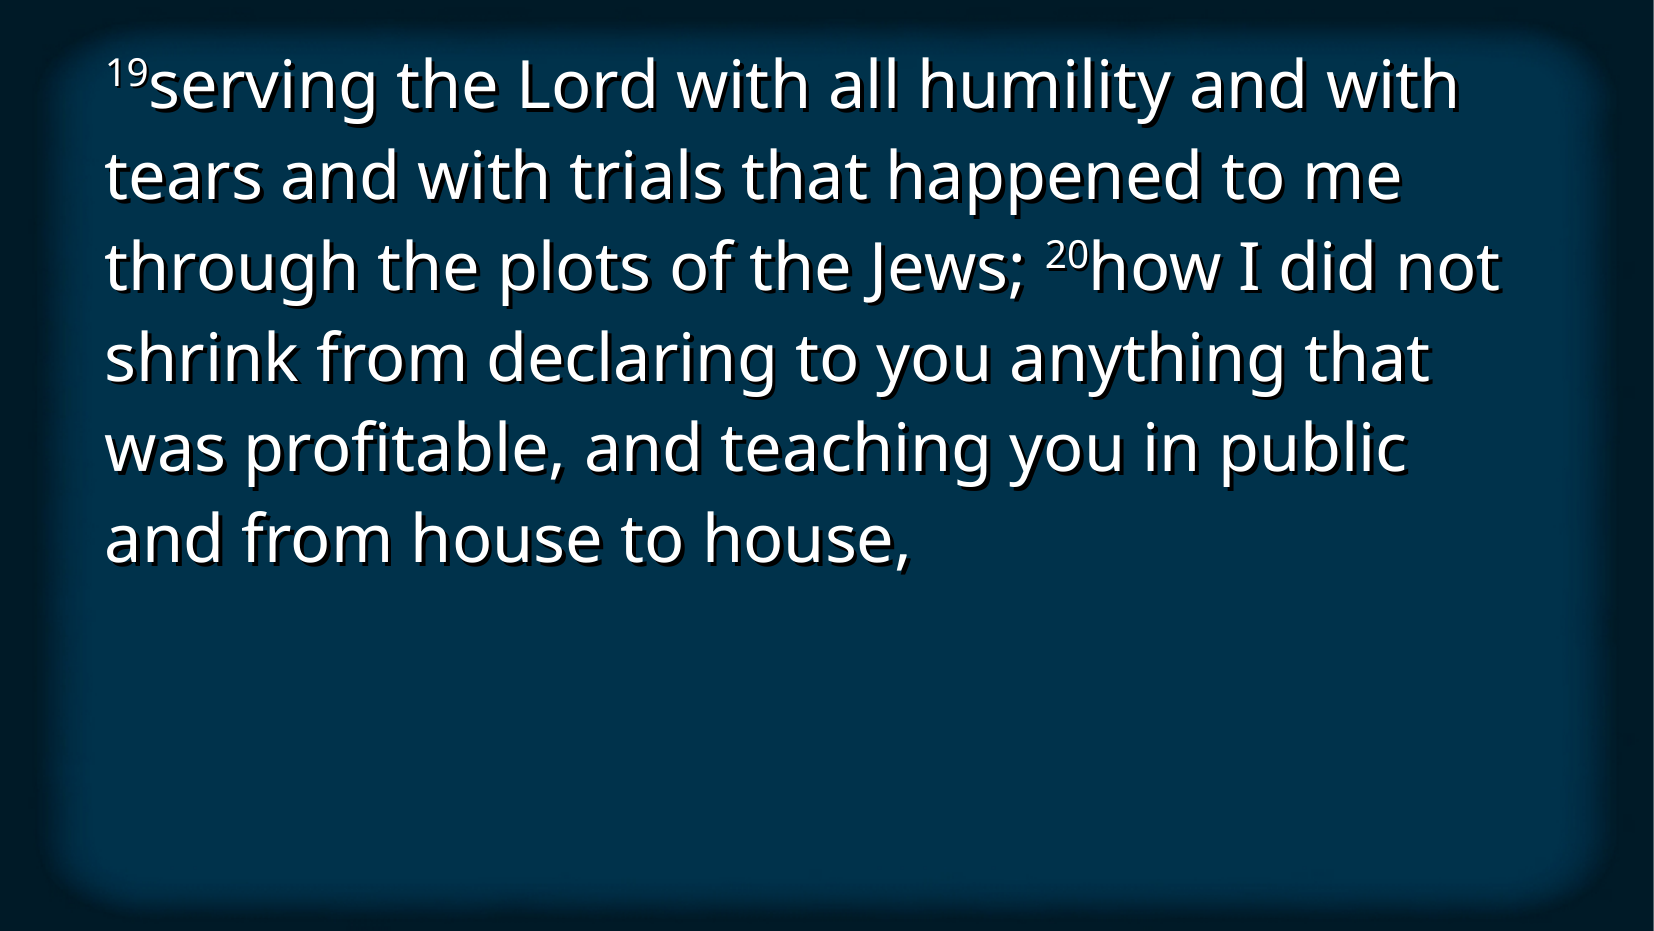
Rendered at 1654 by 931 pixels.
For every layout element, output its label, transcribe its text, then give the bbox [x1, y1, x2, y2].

picture [0, 0, 1654, 931]
text_box 19serving the Lord with all humility and with tears and with trials that happened to me through the plots of the Jews; 20how I did not shrink from declaring to you anything that was profitable, and teaching you in public and from house to house, [90, 30, 1561, 578]
